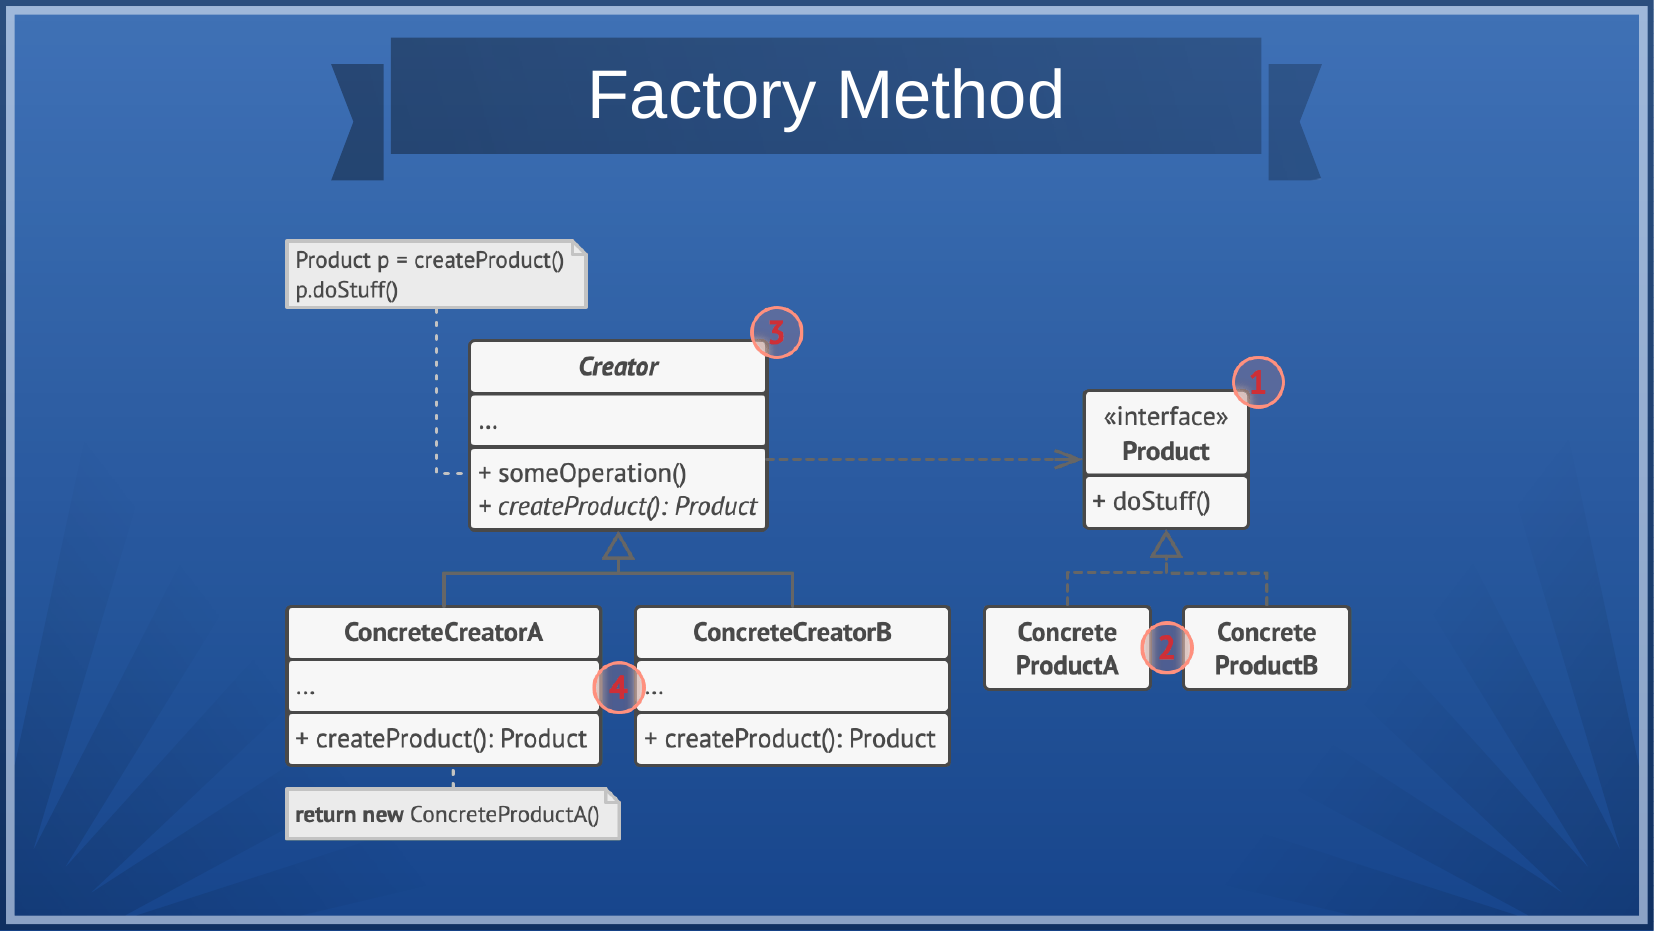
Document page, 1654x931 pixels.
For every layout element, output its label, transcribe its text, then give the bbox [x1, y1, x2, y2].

list [75, 210, 1564, 833]
picture [270, 224, 1366, 856]
title Factory Method [389, 35, 1264, 154]
